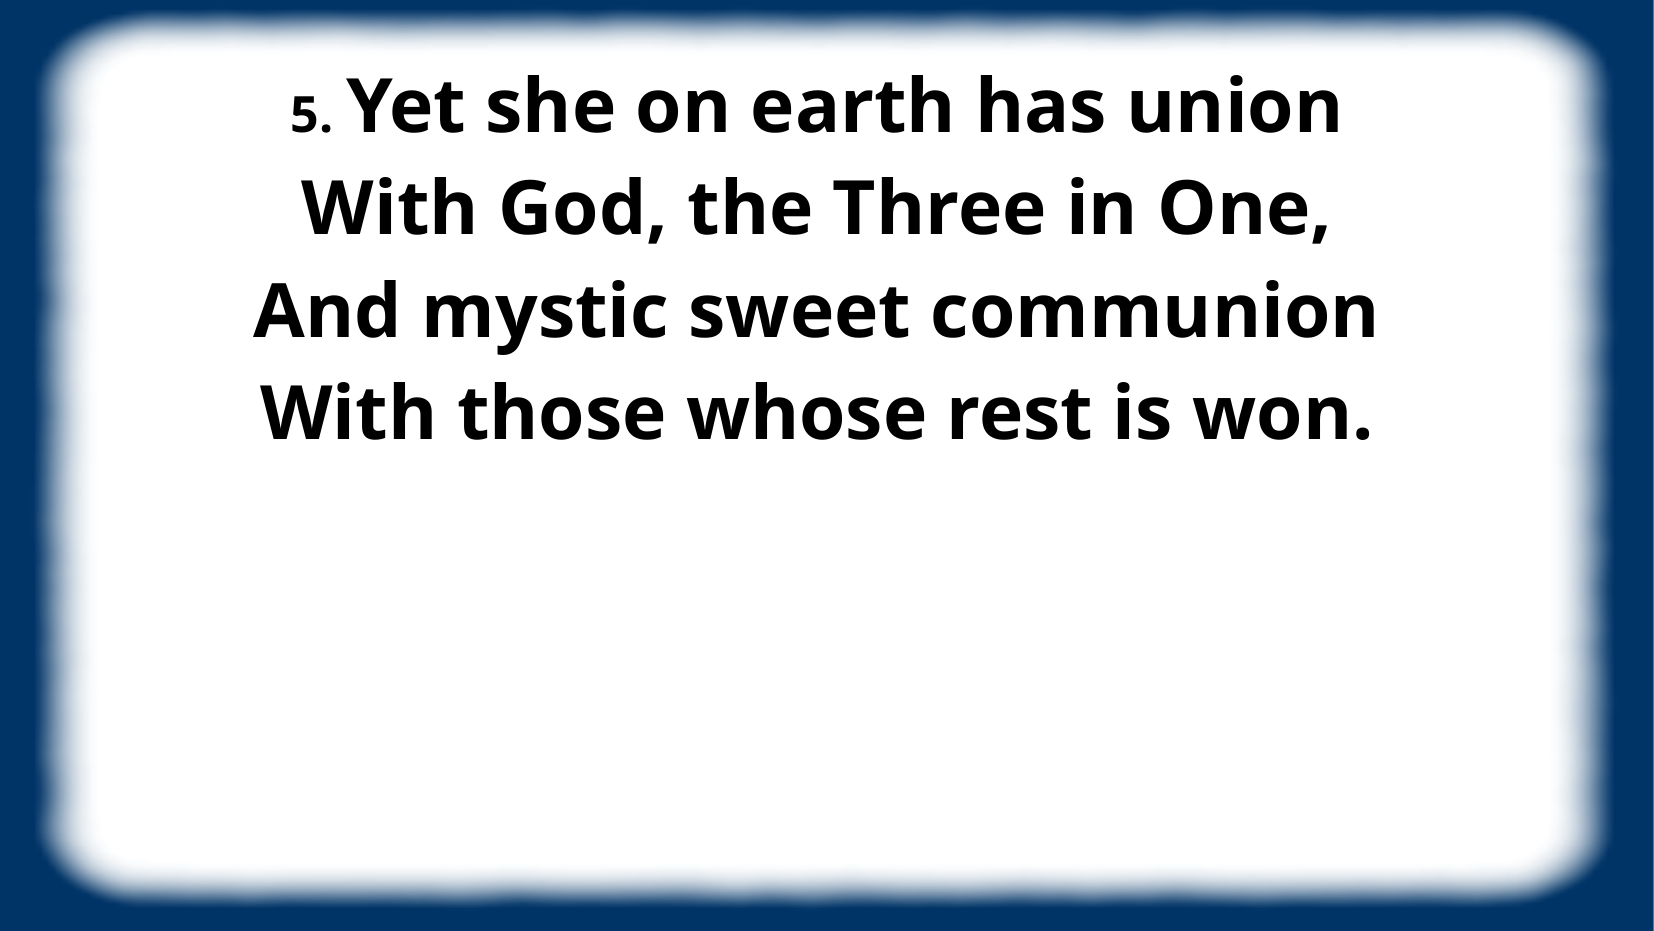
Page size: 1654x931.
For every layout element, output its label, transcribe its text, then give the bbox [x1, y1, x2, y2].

picture [0, 0, 1654, 931]
text_box 5. Yet she on earth has union With God, the Three in One, And mystic sweet communion With those whose rest is won. [90, 45, 1546, 460]
